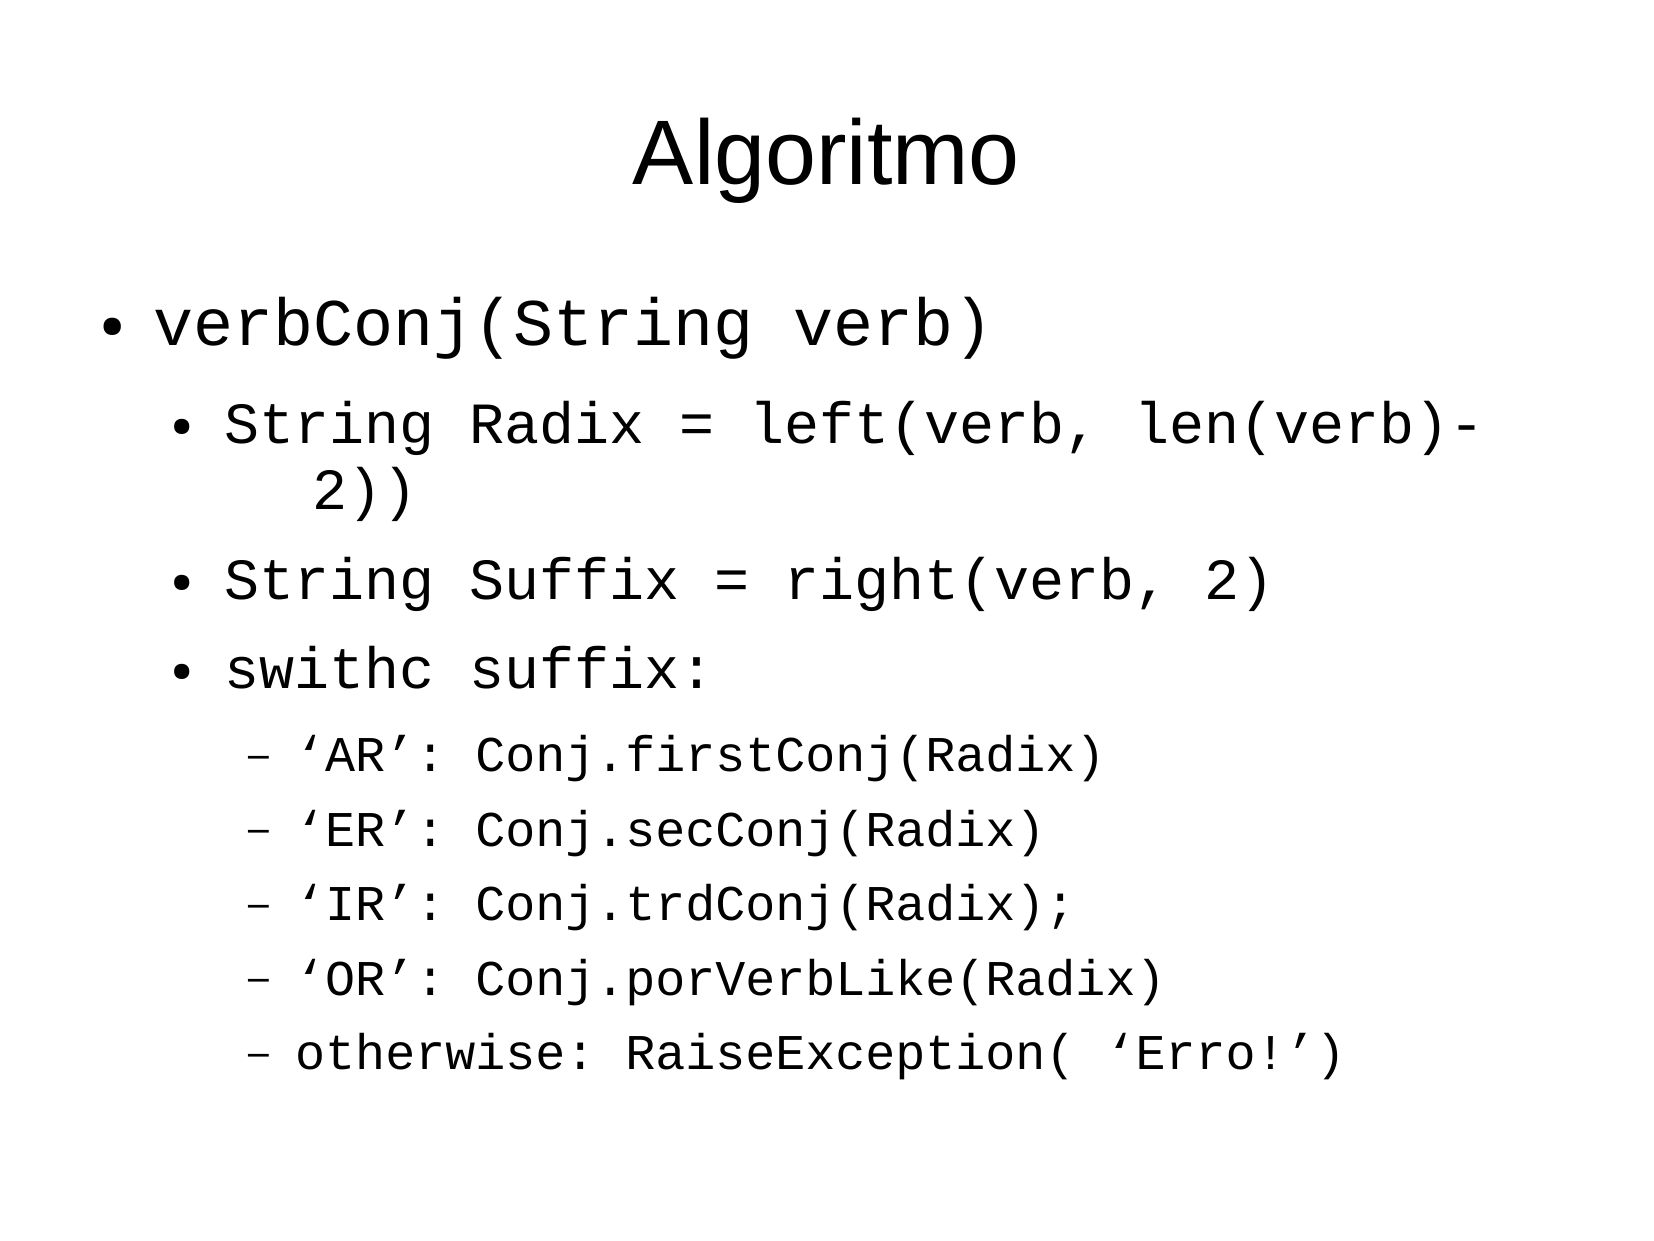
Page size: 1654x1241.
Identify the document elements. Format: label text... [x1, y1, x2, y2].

list verbConj(String verb) String Radix = left(verb, len(verb)-2)) String Suffix = right(verb, 2) swithc suffix: ‘AR’: Conj.firstConj(Radix) ‘ER’: Conj.secConj(Radix) ‘IR’: Conj.trdConj(Radix); ‘OR’: Conj.porVerbLike(Radix) otherwise: RaiseException( ‘Erro!’) [82, 290, 1571, 1109]
title Algoritmo [82, 49, 1571, 257]
